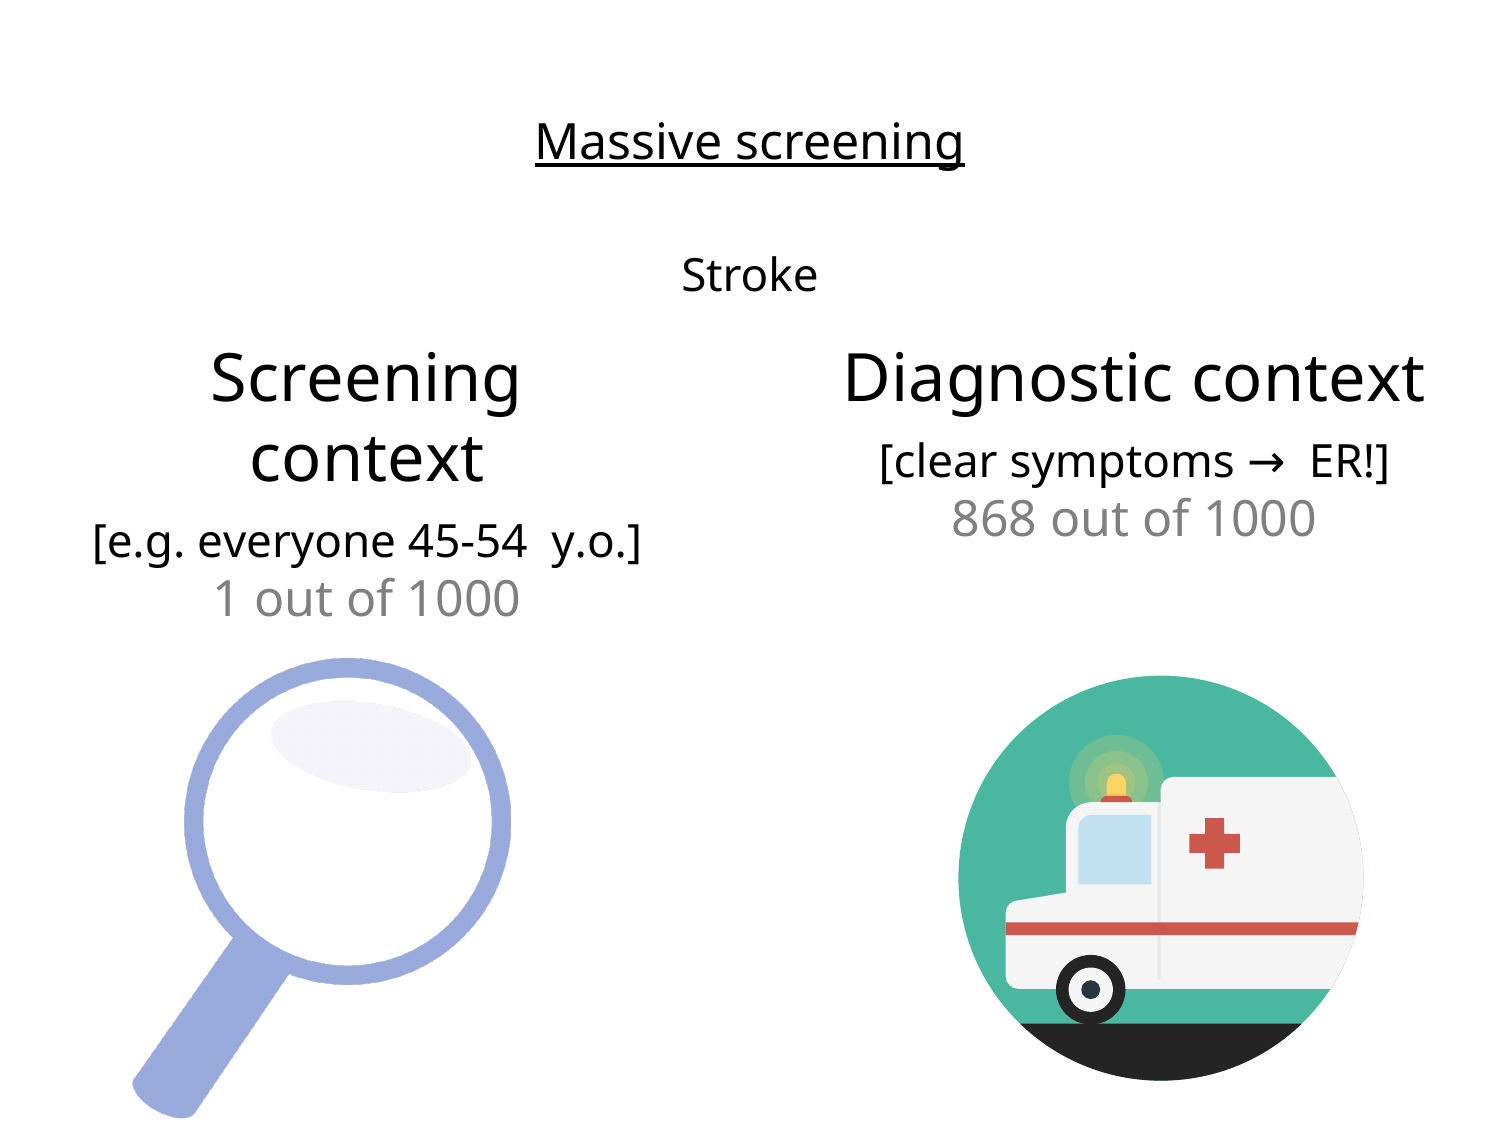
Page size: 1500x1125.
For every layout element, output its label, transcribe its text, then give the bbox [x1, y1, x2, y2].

picture [956, 674, 1366, 1083]
text_box Screening context [e.g. everyone 45-54 y.o.] 1 out of 1000 [74, 327, 661, 563]
text_box Massive screening Stroke [221, 98, 1279, 411]
picture [131, 658, 511, 1125]
text_box Diagnostic context [clear symptoms → ER!] 868 out of 1000 [825, 327, 1444, 563]
